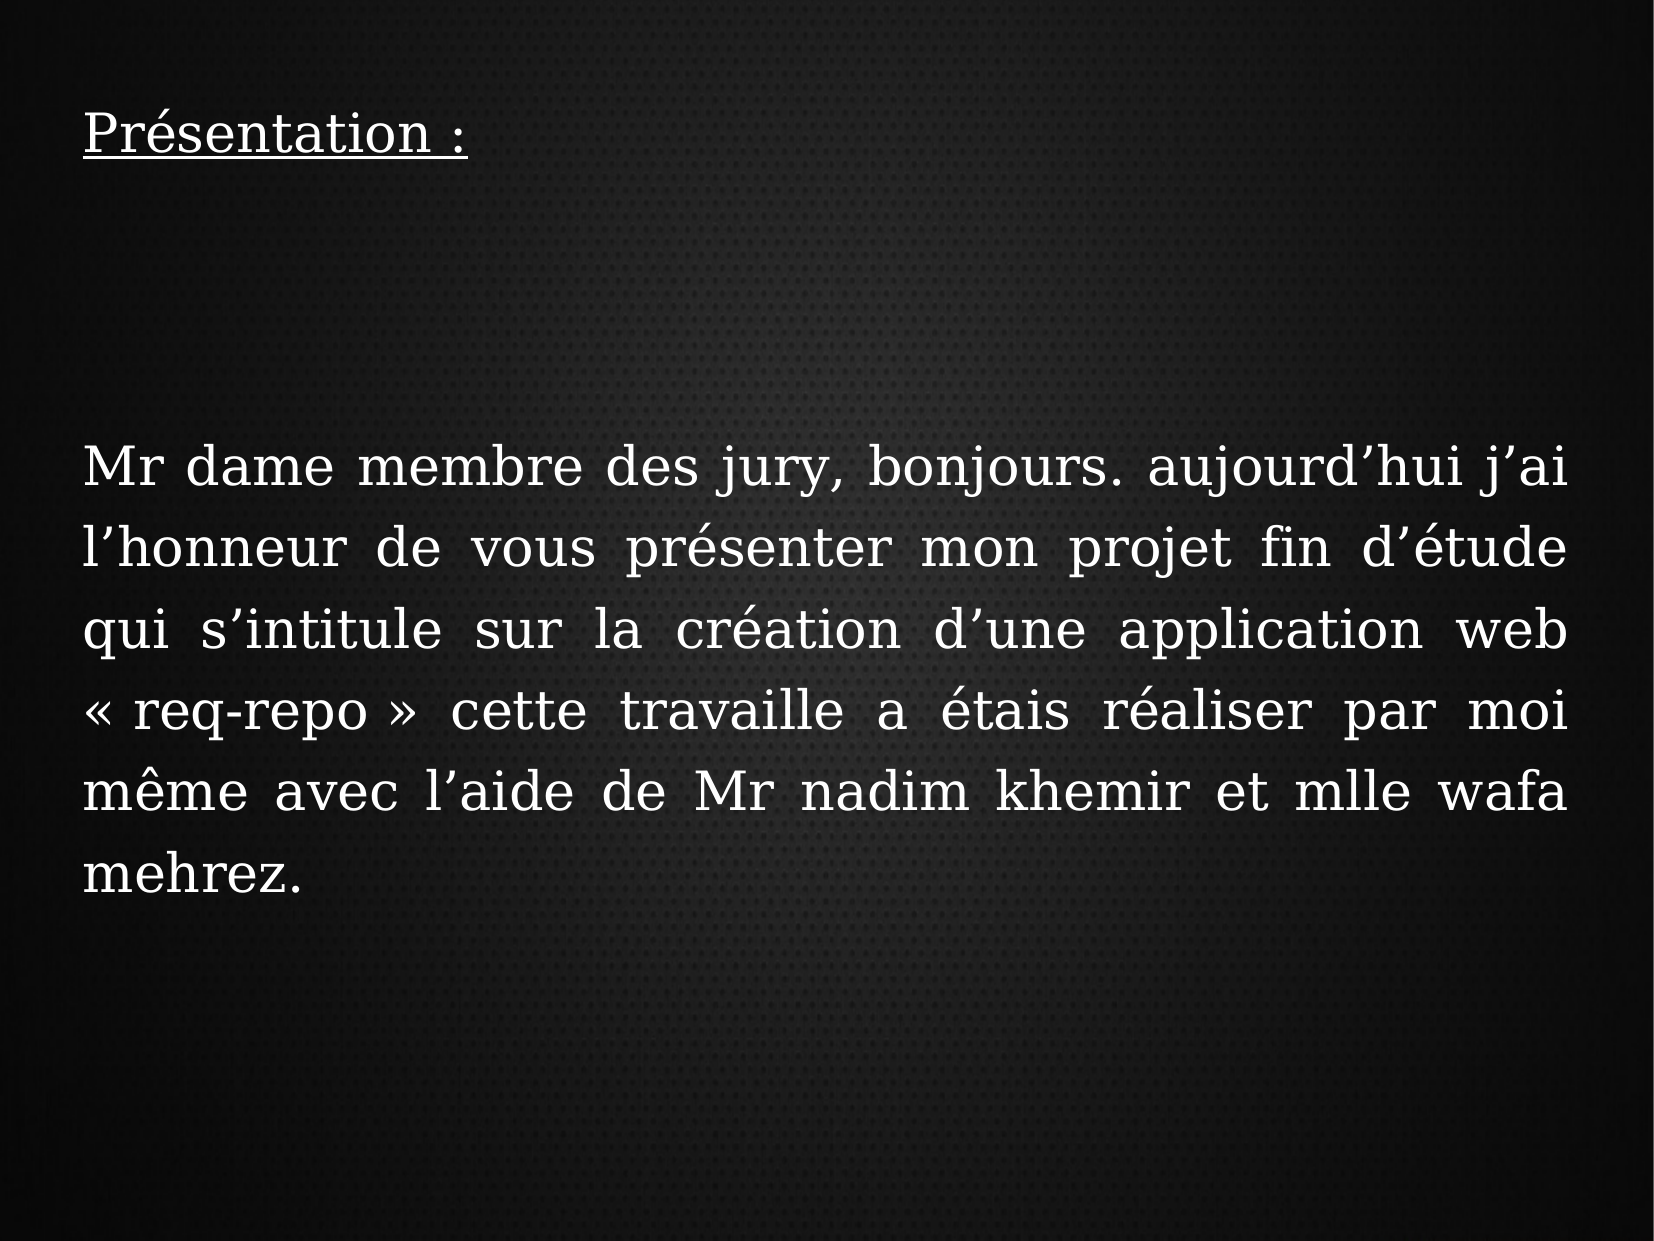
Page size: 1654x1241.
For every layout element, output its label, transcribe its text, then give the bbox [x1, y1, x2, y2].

list Présentation : Mr dame membre des jury, bonjours. aujourd’hui j’ai l’honneur de vous présenter mon projet fin d’étude qui s’intitule sur la création d’une application web « req-repo » cette travaille a étais réaliser par moi même avec l’aide de Mr nadim khemir et mlle wafa mehrez. [82, 82, 1571, 1010]
picture [0, 0, 1654, 1241]
